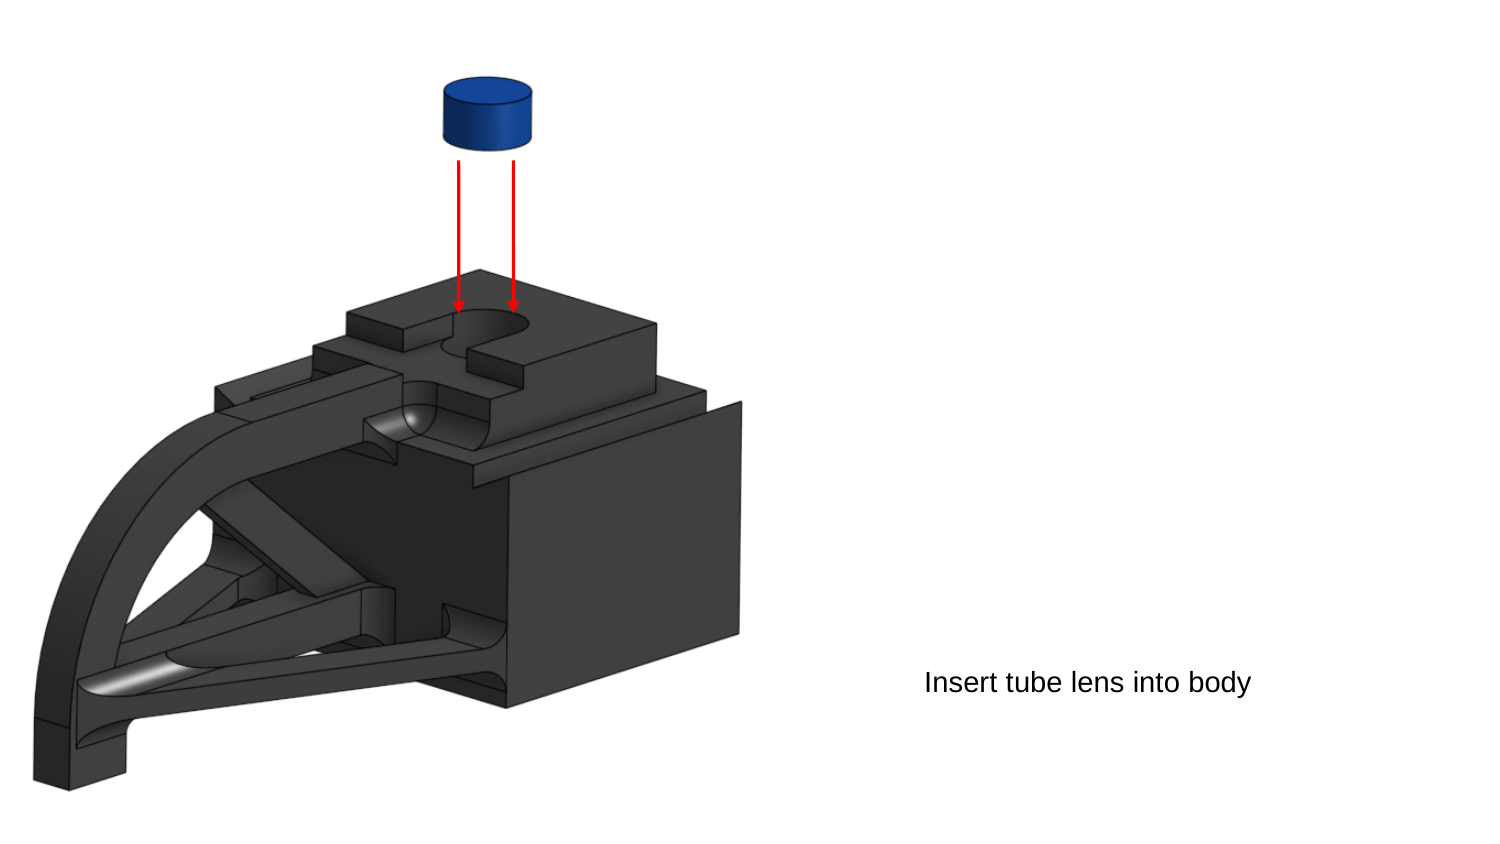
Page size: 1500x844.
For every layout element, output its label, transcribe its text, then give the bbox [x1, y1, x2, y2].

picture [24, 24, 775, 819]
text_box Insert tube lens into body [909, 648, 1398, 714]
